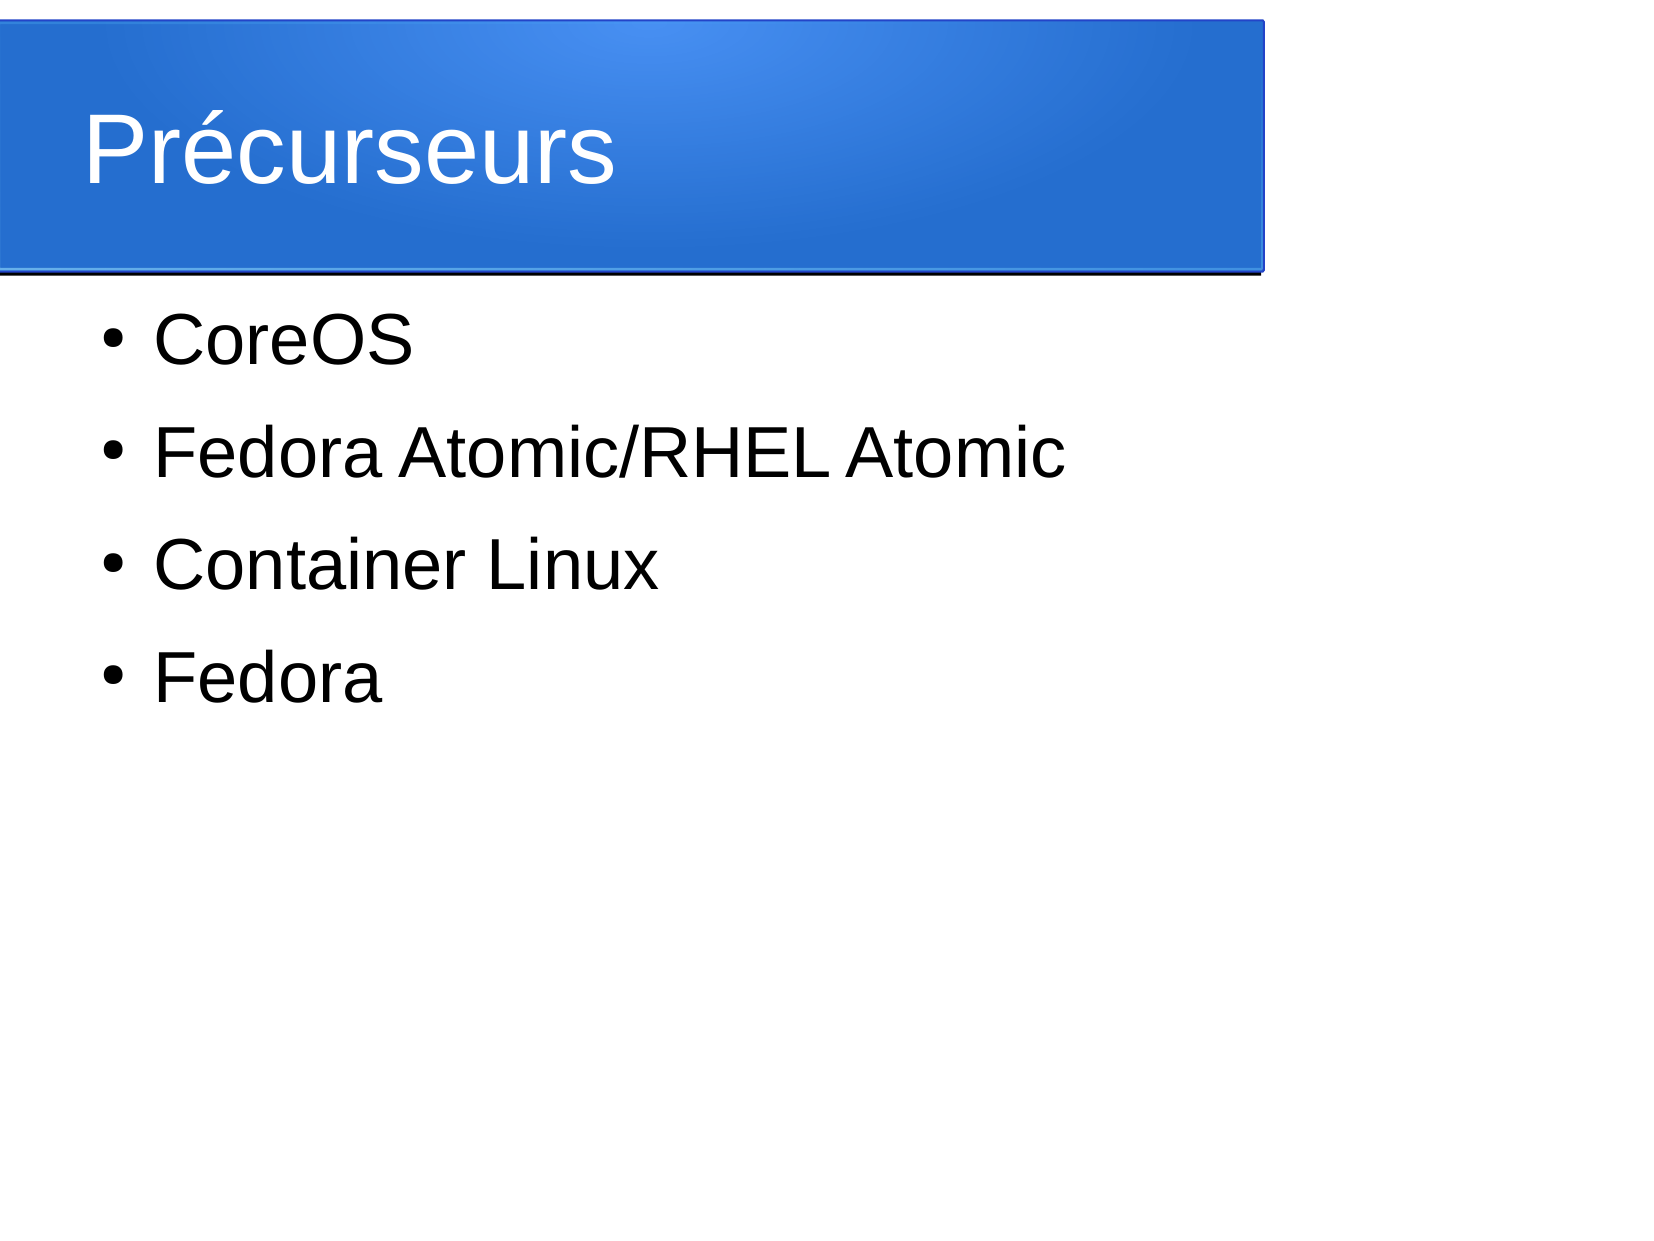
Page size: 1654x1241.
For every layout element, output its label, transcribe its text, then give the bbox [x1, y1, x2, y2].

title Précurseurs [82, 47, 1235, 252]
list CoreOS Fedora Atomic/RHEL Atomic Container Linux Fedora [82, 299, 1571, 1019]
